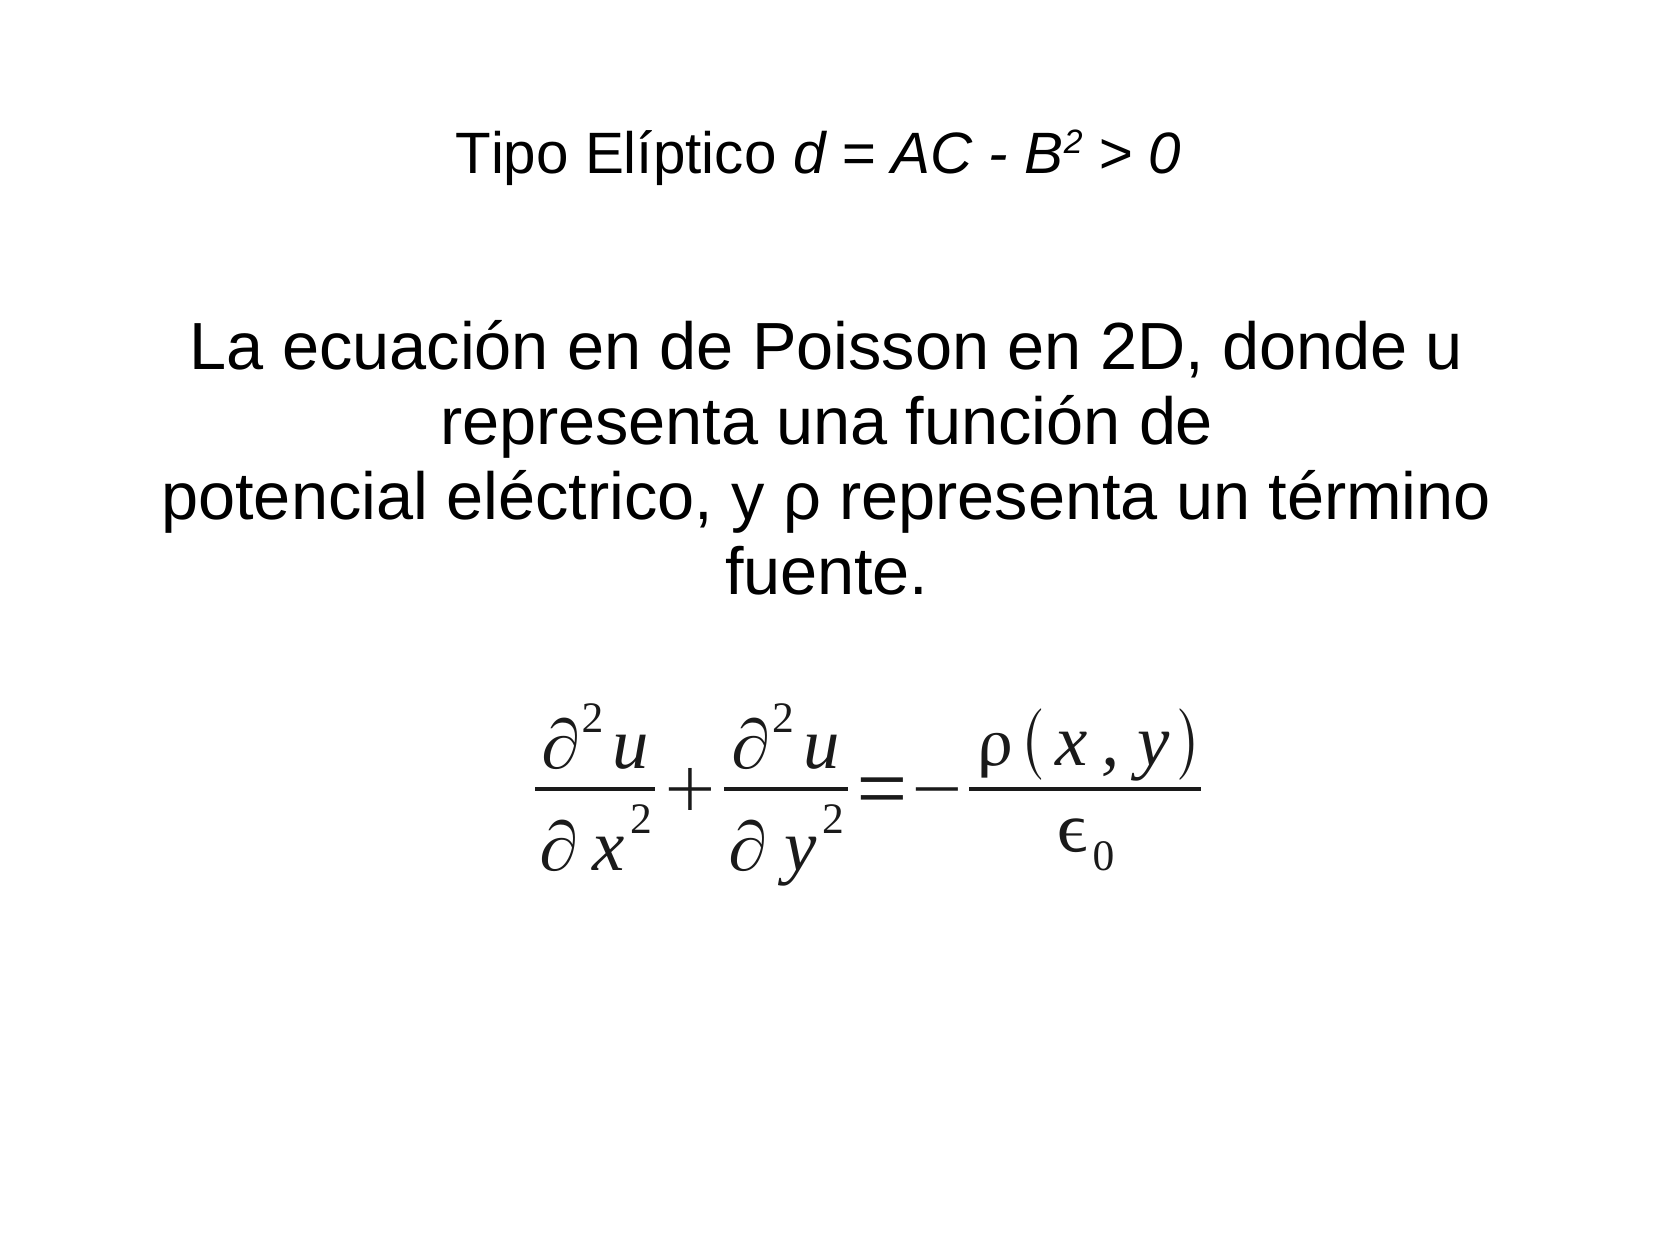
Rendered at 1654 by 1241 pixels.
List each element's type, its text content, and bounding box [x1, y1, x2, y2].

chart [525, 693, 1211, 886]
subtitle La ecuación en de Poisson en 2D, donde u representa una función de potencial eléctrico, y ρ representa un término fuente. [82, 297, 1571, 621]
title Tipo Elíptico d = AC - B2 > 0 [82, 56, 1571, 250]
